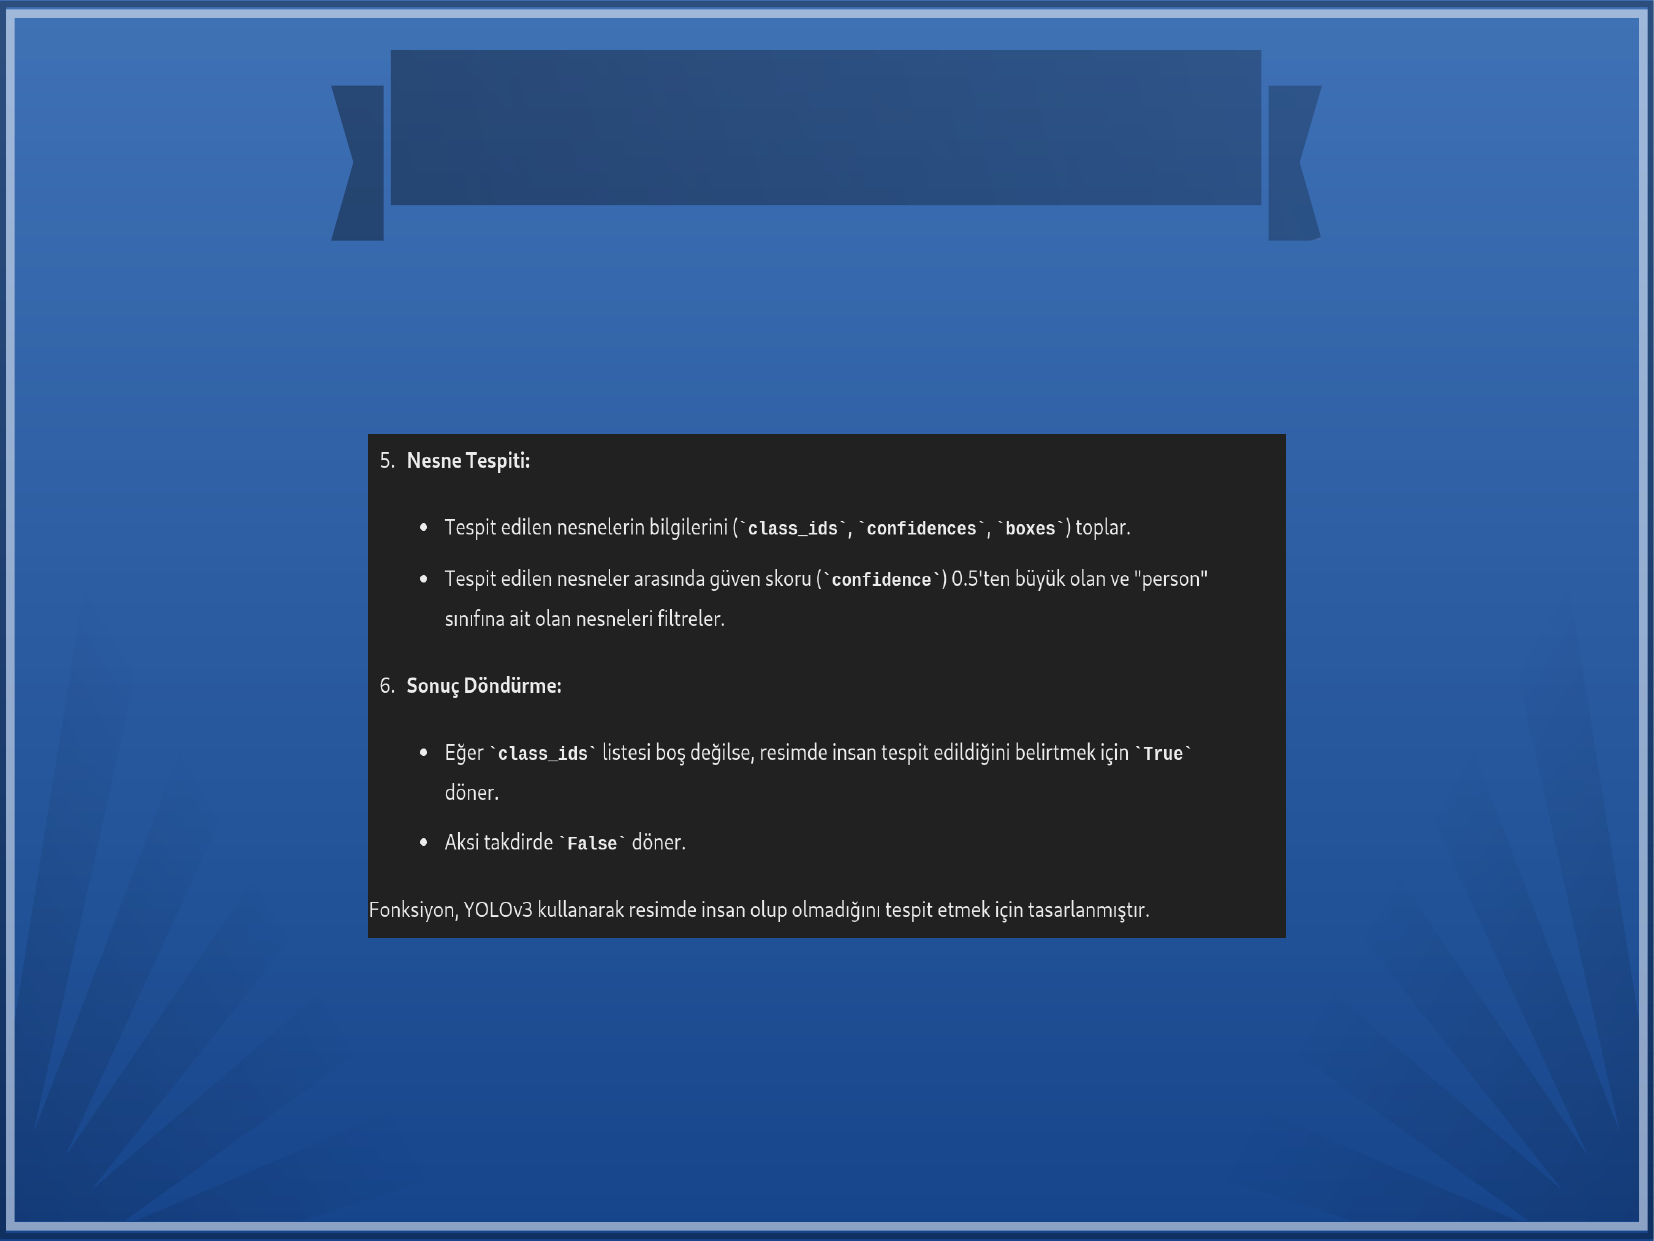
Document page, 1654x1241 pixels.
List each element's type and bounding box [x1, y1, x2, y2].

picture [368, 434, 1286, 938]
